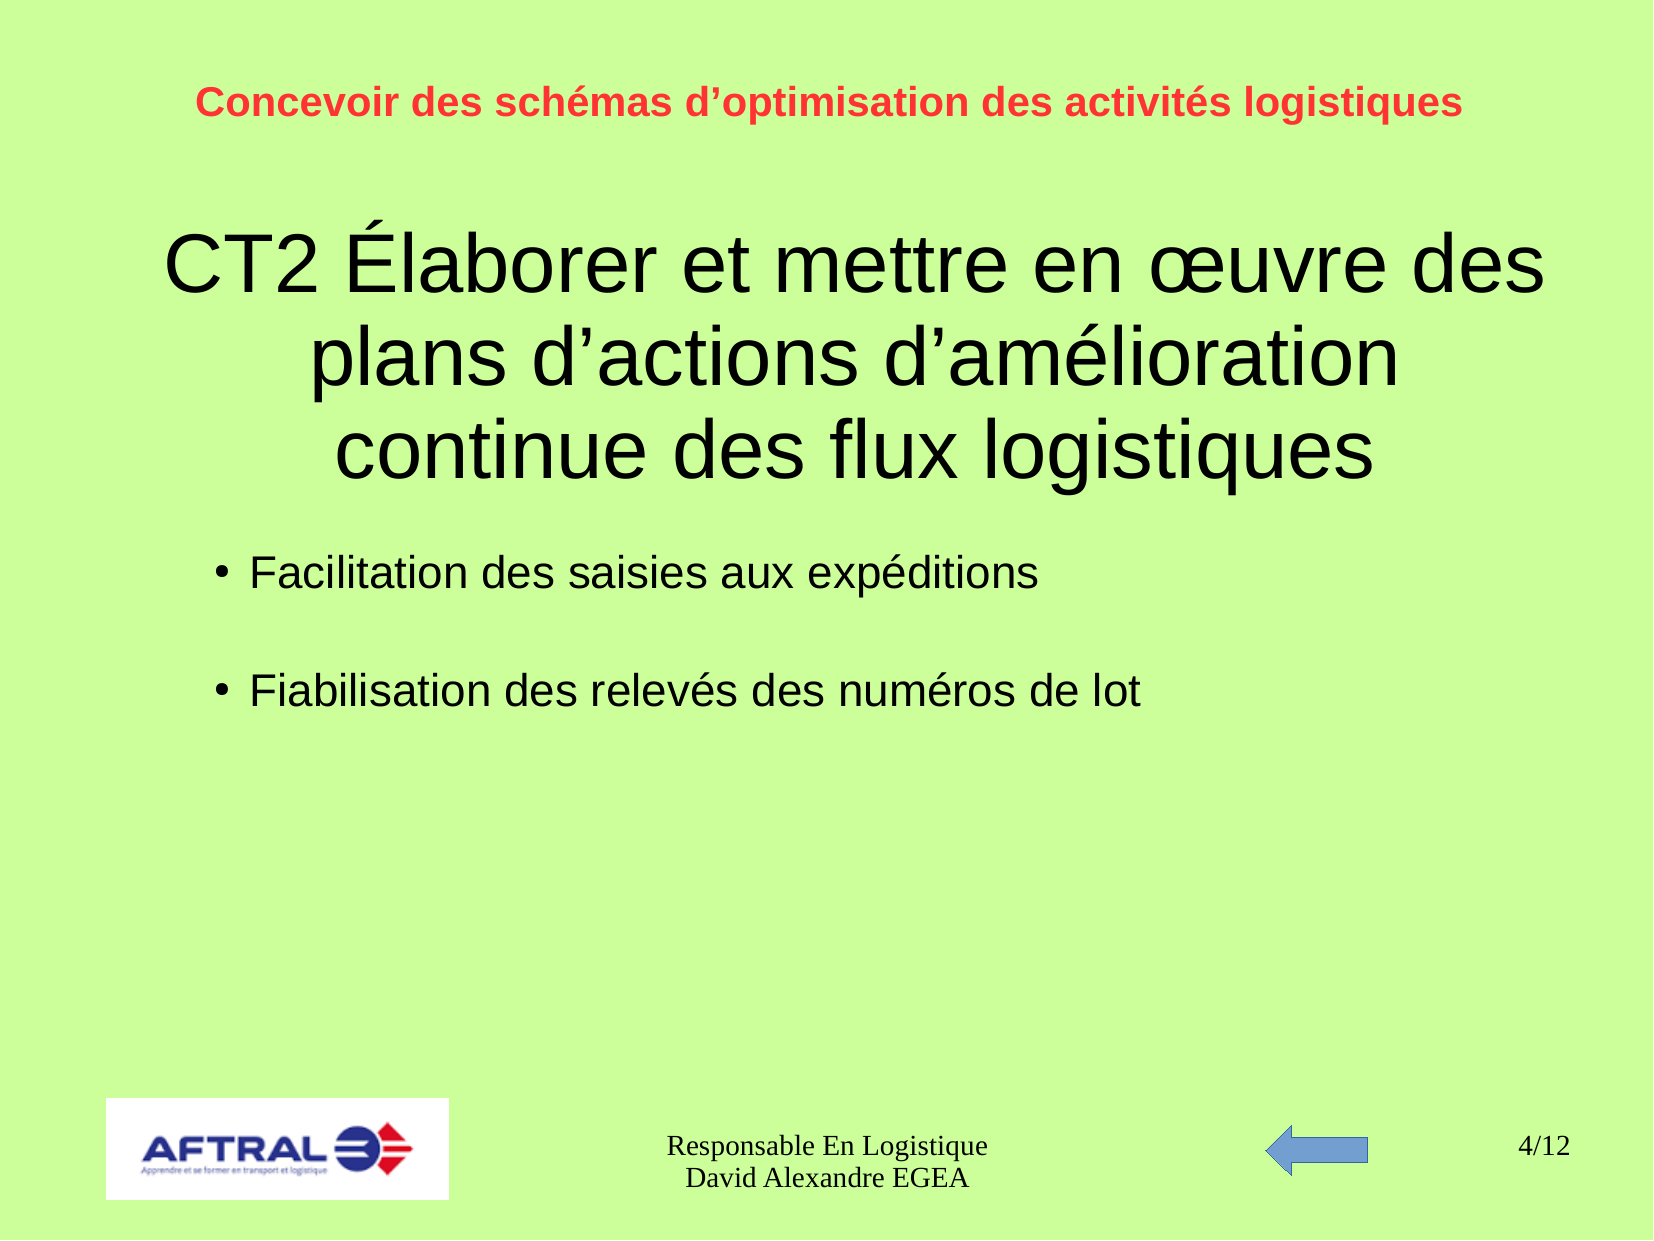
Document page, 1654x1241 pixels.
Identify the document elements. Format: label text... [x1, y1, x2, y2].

text_box [1265, 1125, 1368, 1176]
text_box Facilitation des saisies aux expéditions [199, 539, 1523, 606]
text_box Concevoir des schémas d’optimisation des activités logistiques [125, 71, 1535, 133]
text_box CT2 Élaborer et mettre en œuvre des plans d’actions d’amélioration continue des flux logistiques [134, 210, 1577, 515]
picture [106, 1098, 449, 1200]
text_box Fiabilisation des relevés des numéros de lot [199, 657, 1523, 724]
